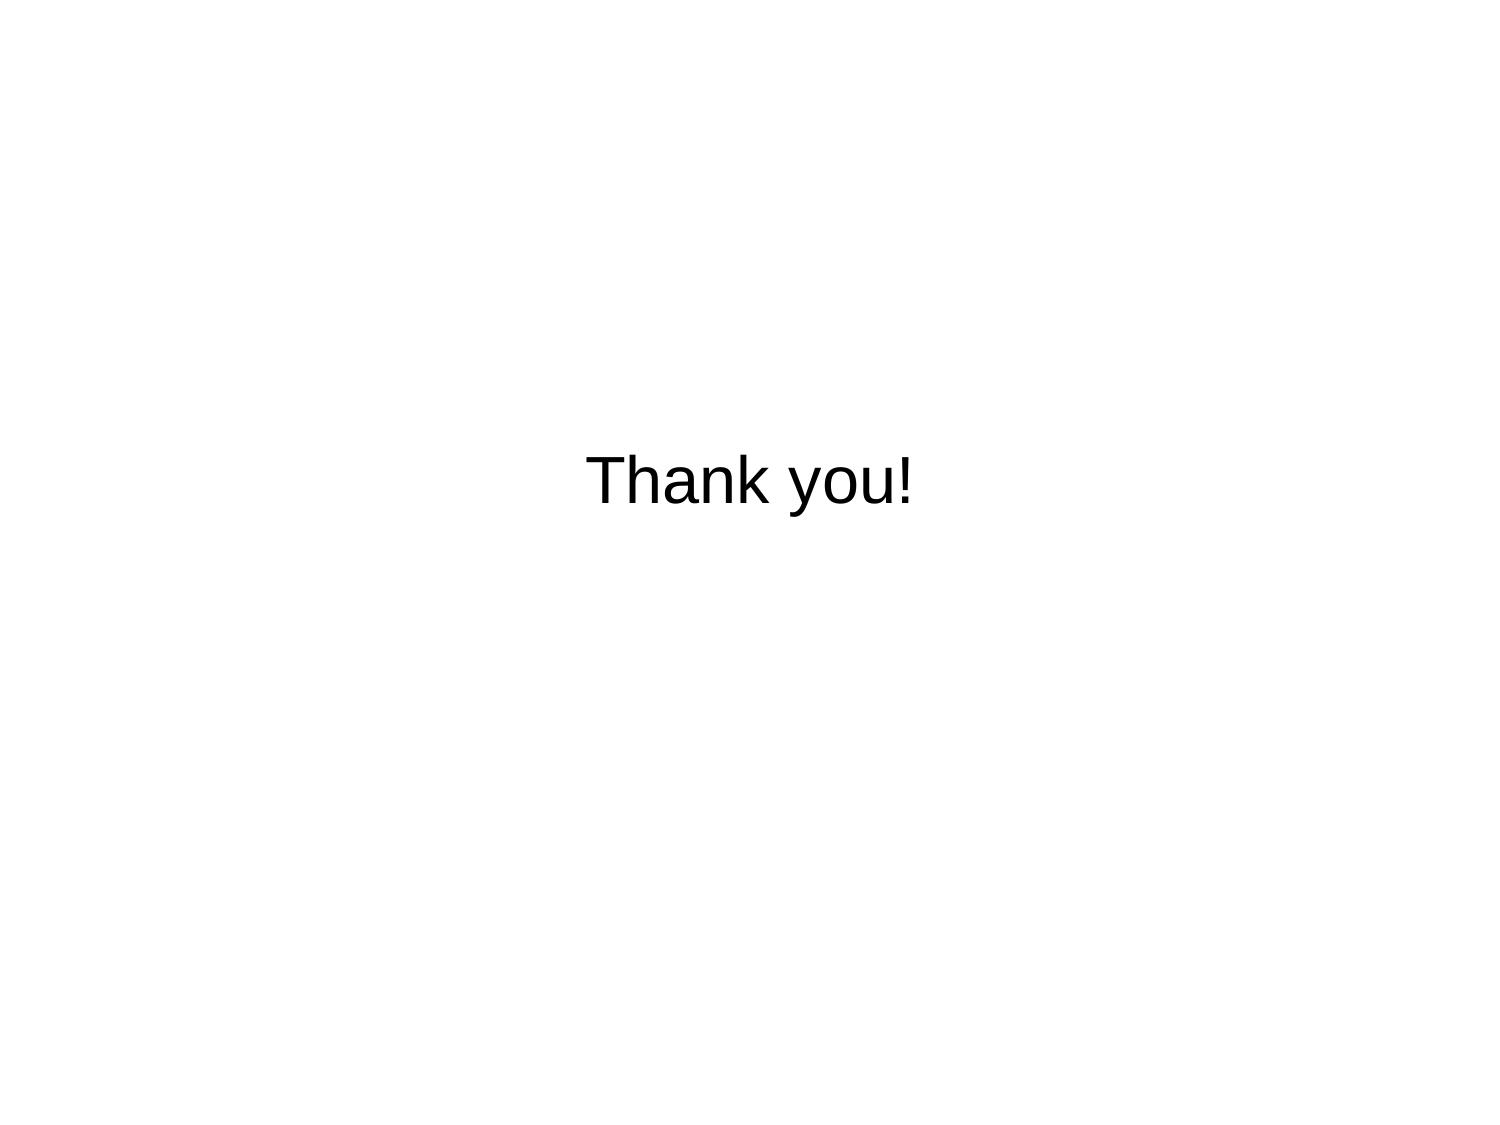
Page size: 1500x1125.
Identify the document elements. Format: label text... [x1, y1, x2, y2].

subtitle Thank you! [75, 44, 1425, 916]
